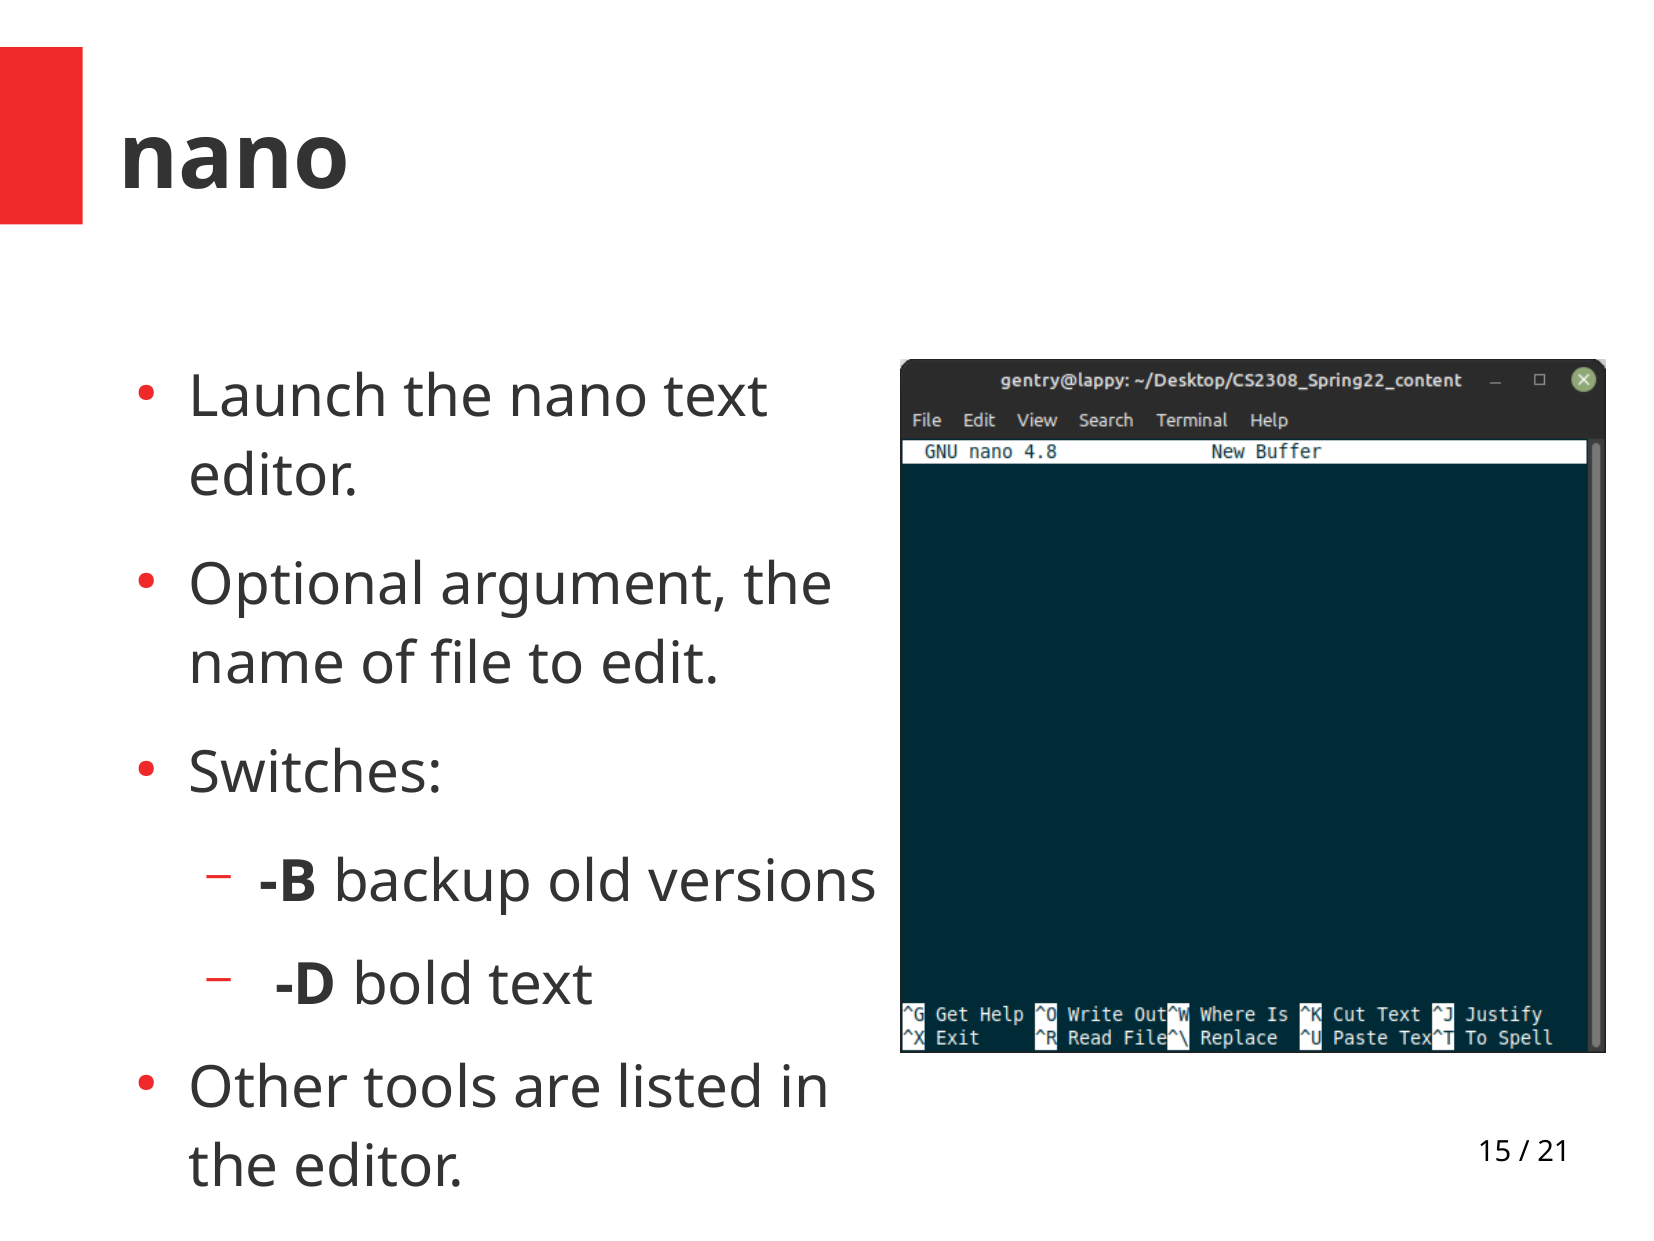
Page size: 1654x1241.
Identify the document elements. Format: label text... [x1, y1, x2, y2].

title nano [118, 49, 1571, 257]
picture [900, 359, 1606, 1053]
list Launch the nano text editor. Optional argument, the name of file to edit. Switches: -B backup old versions -D bold text Other tools are listed in the editor. [118, 354, 901, 811]
